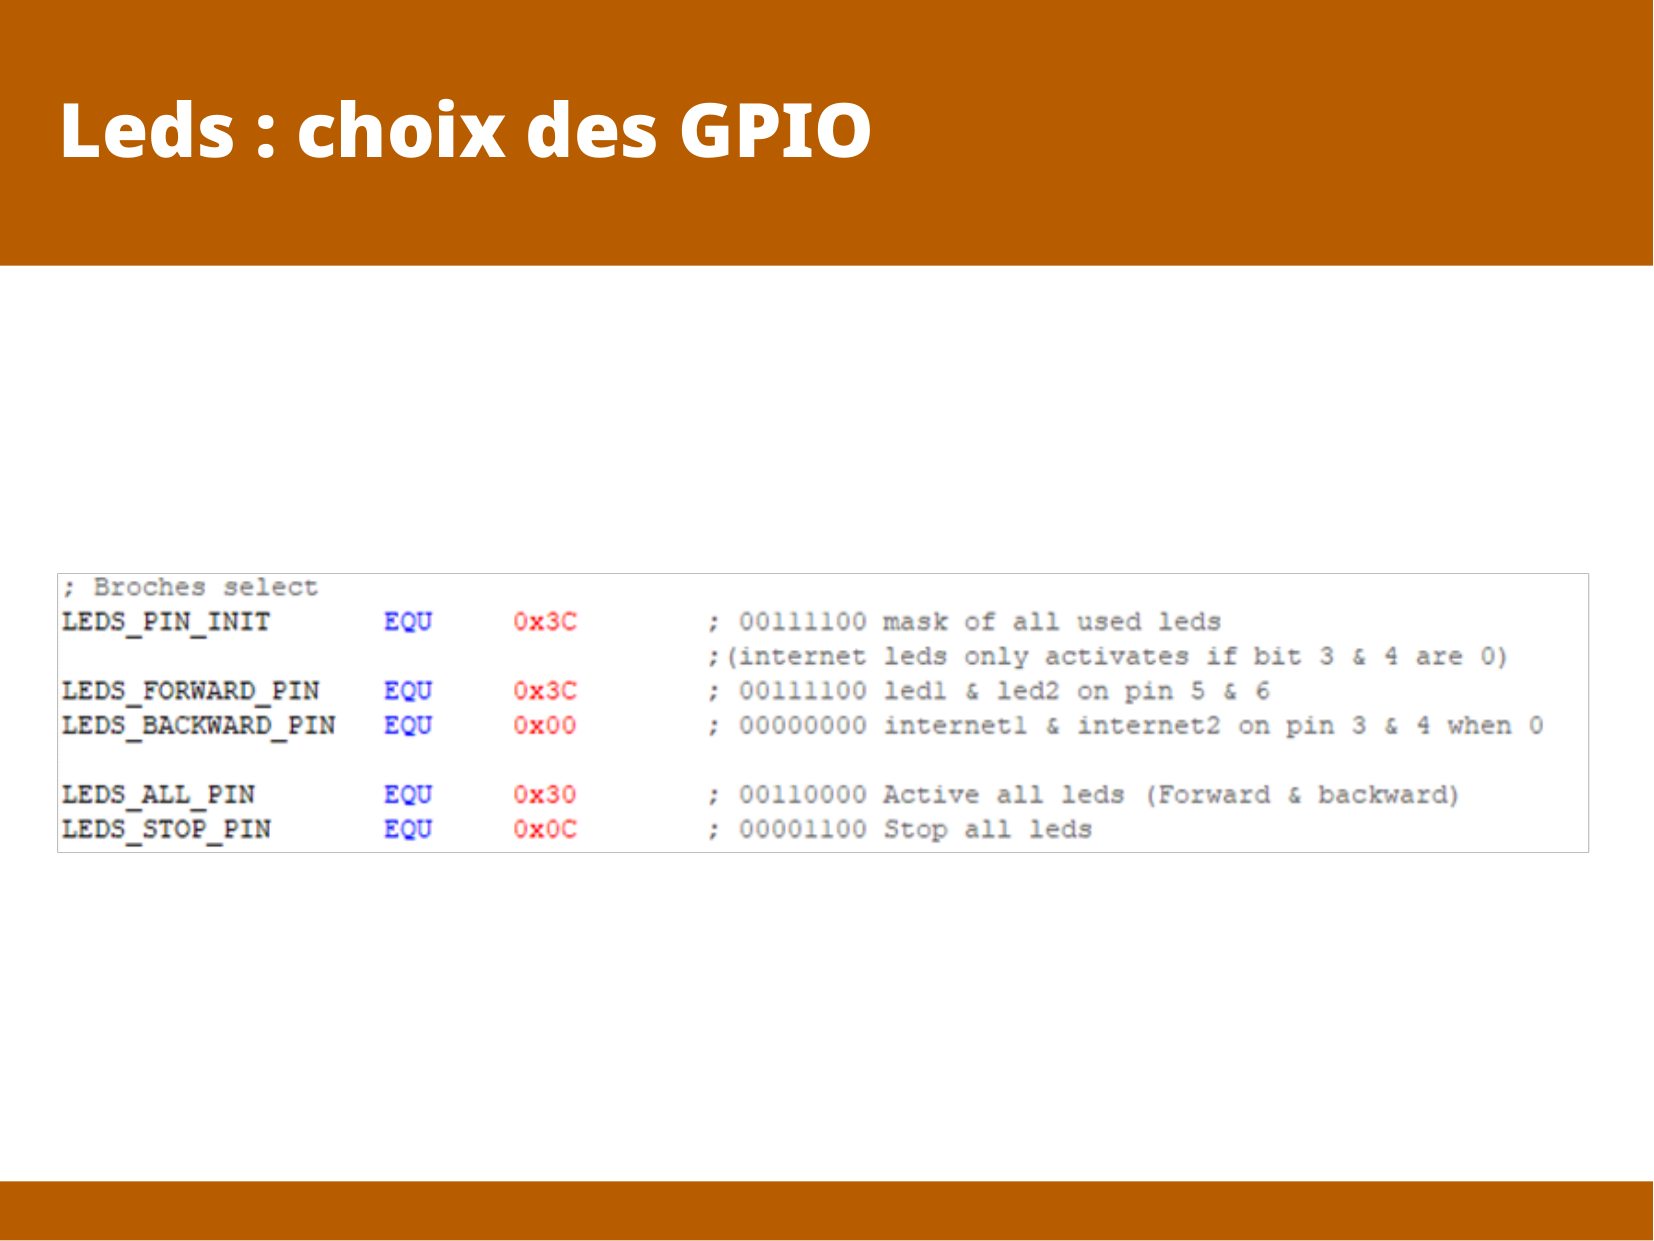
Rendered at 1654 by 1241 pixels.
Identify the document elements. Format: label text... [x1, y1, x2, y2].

title Leds : choix des GPIO [58, 49, 1594, 207]
picture [54, 570, 1591, 856]
